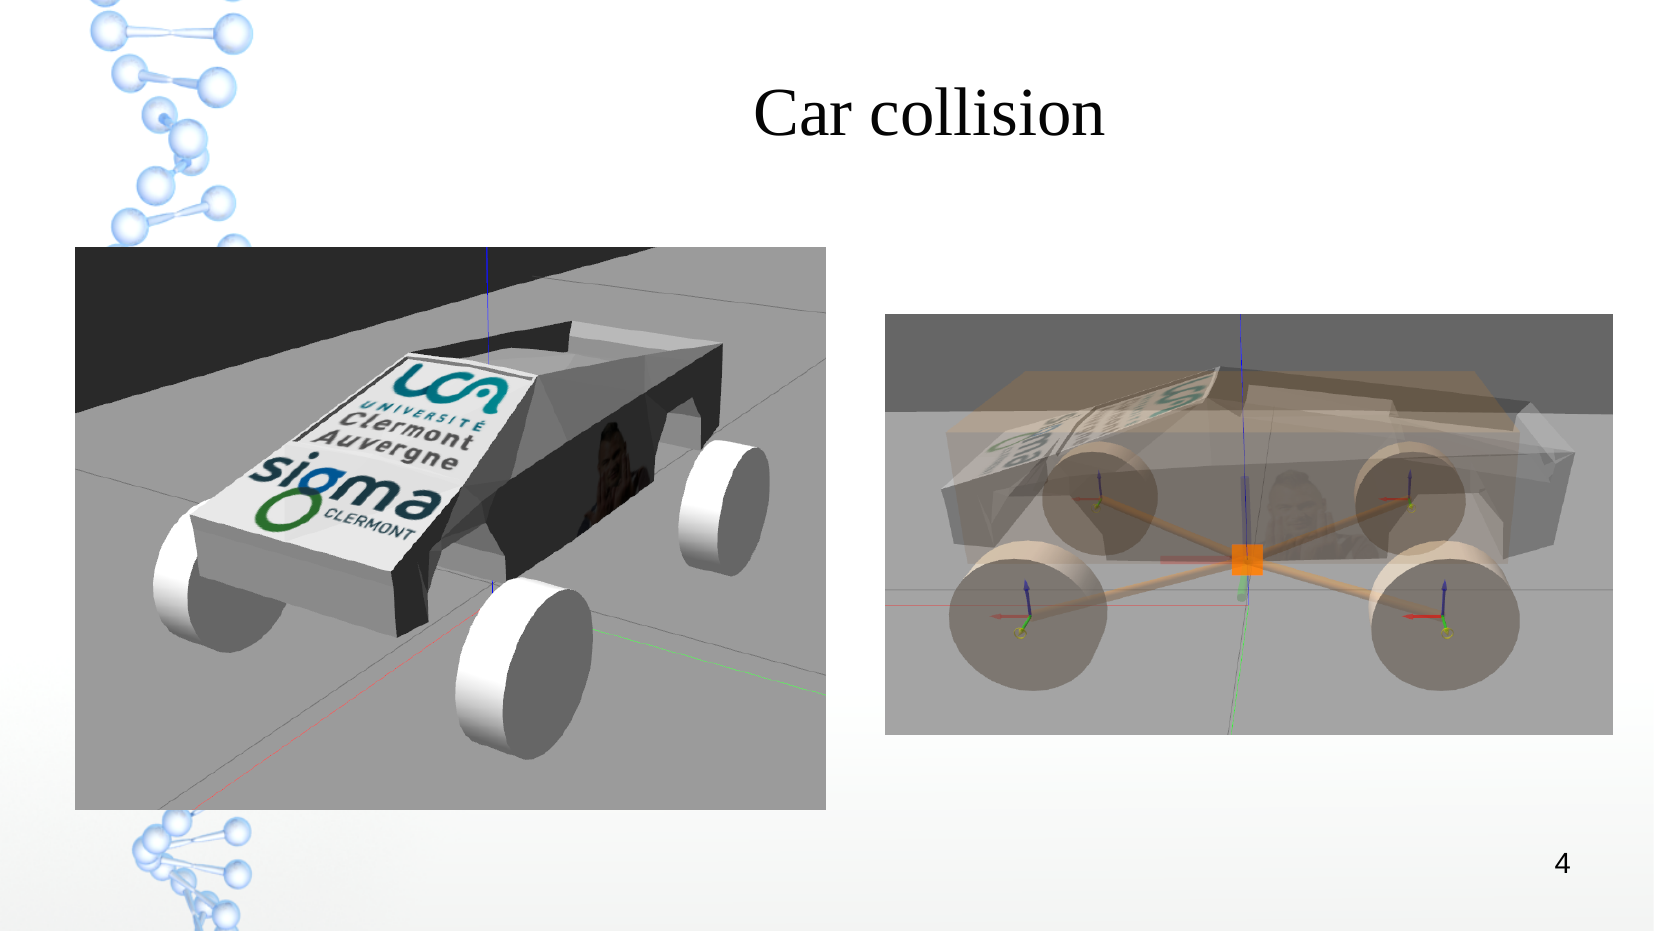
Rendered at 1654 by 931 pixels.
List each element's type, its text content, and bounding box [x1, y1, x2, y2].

picture [0, 0, 1654, 931]
title Car collision [265, 35, 1595, 189]
